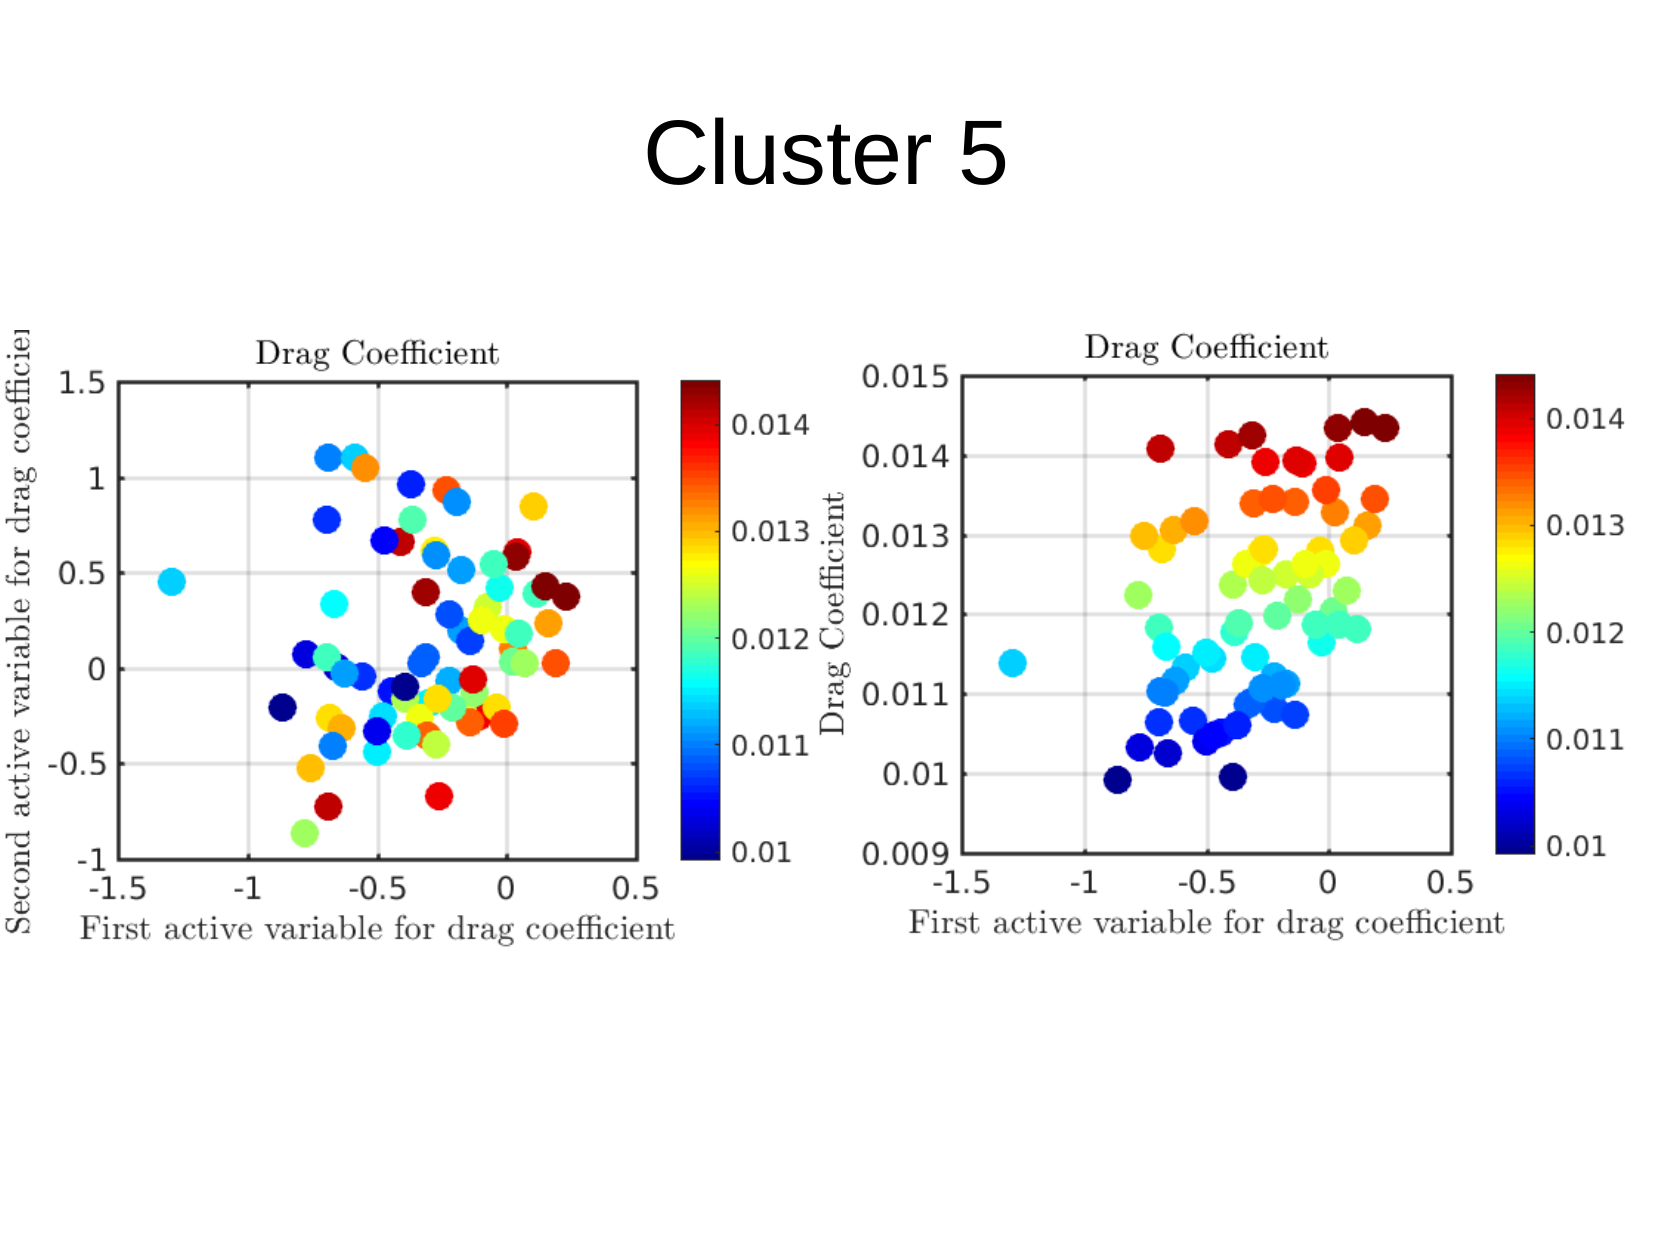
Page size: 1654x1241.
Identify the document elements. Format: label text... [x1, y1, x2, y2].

title Cluster 5 [82, 49, 1571, 257]
picture [0, 324, 1642, 951]
